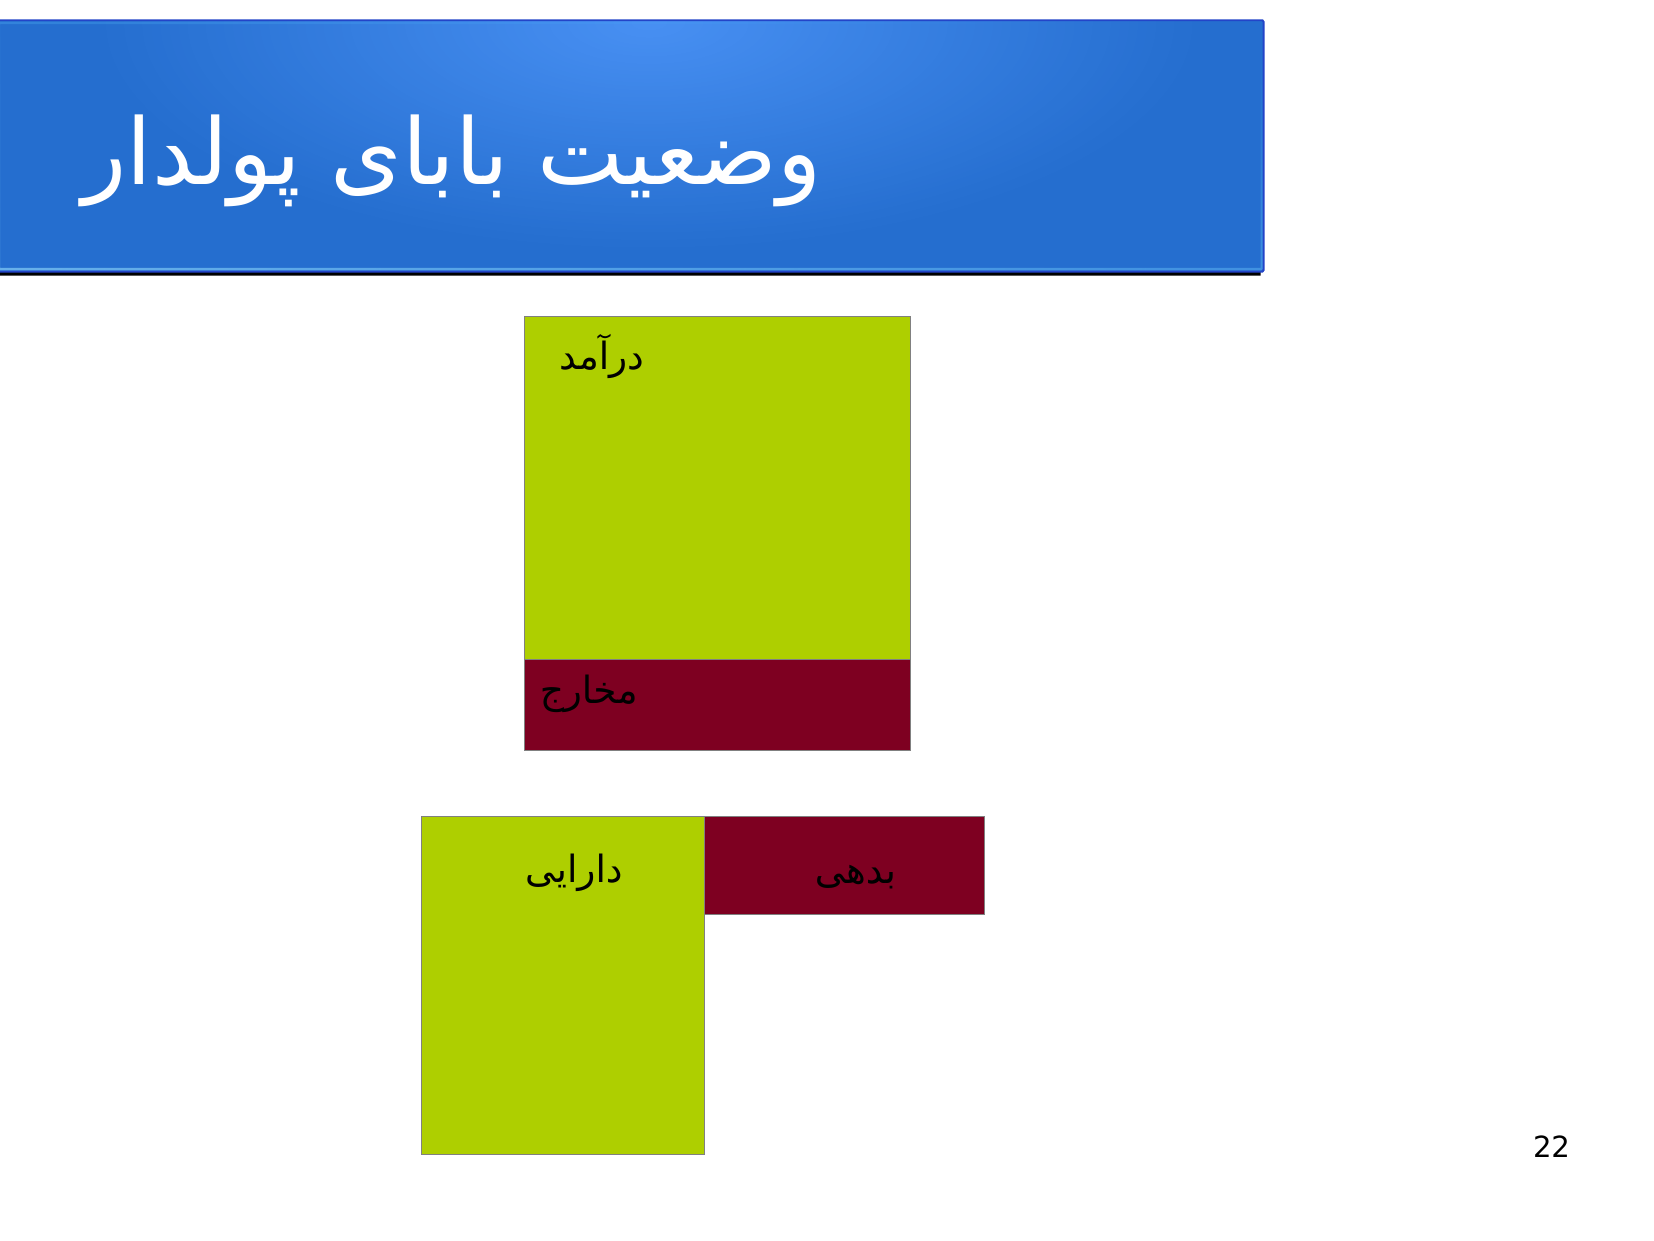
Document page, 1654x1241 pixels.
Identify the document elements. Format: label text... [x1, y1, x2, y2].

text_box مخارج [524, 661, 653, 720]
text_box بدهی [799, 841, 911, 900]
text_box درآمد [544, 327, 659, 387]
text_box دارایی [510, 839, 638, 899]
text_box [421, 816, 985, 1155]
text_box [524, 316, 911, 751]
title وضعیت بابای پولدار [82, 49, 1250, 257]
